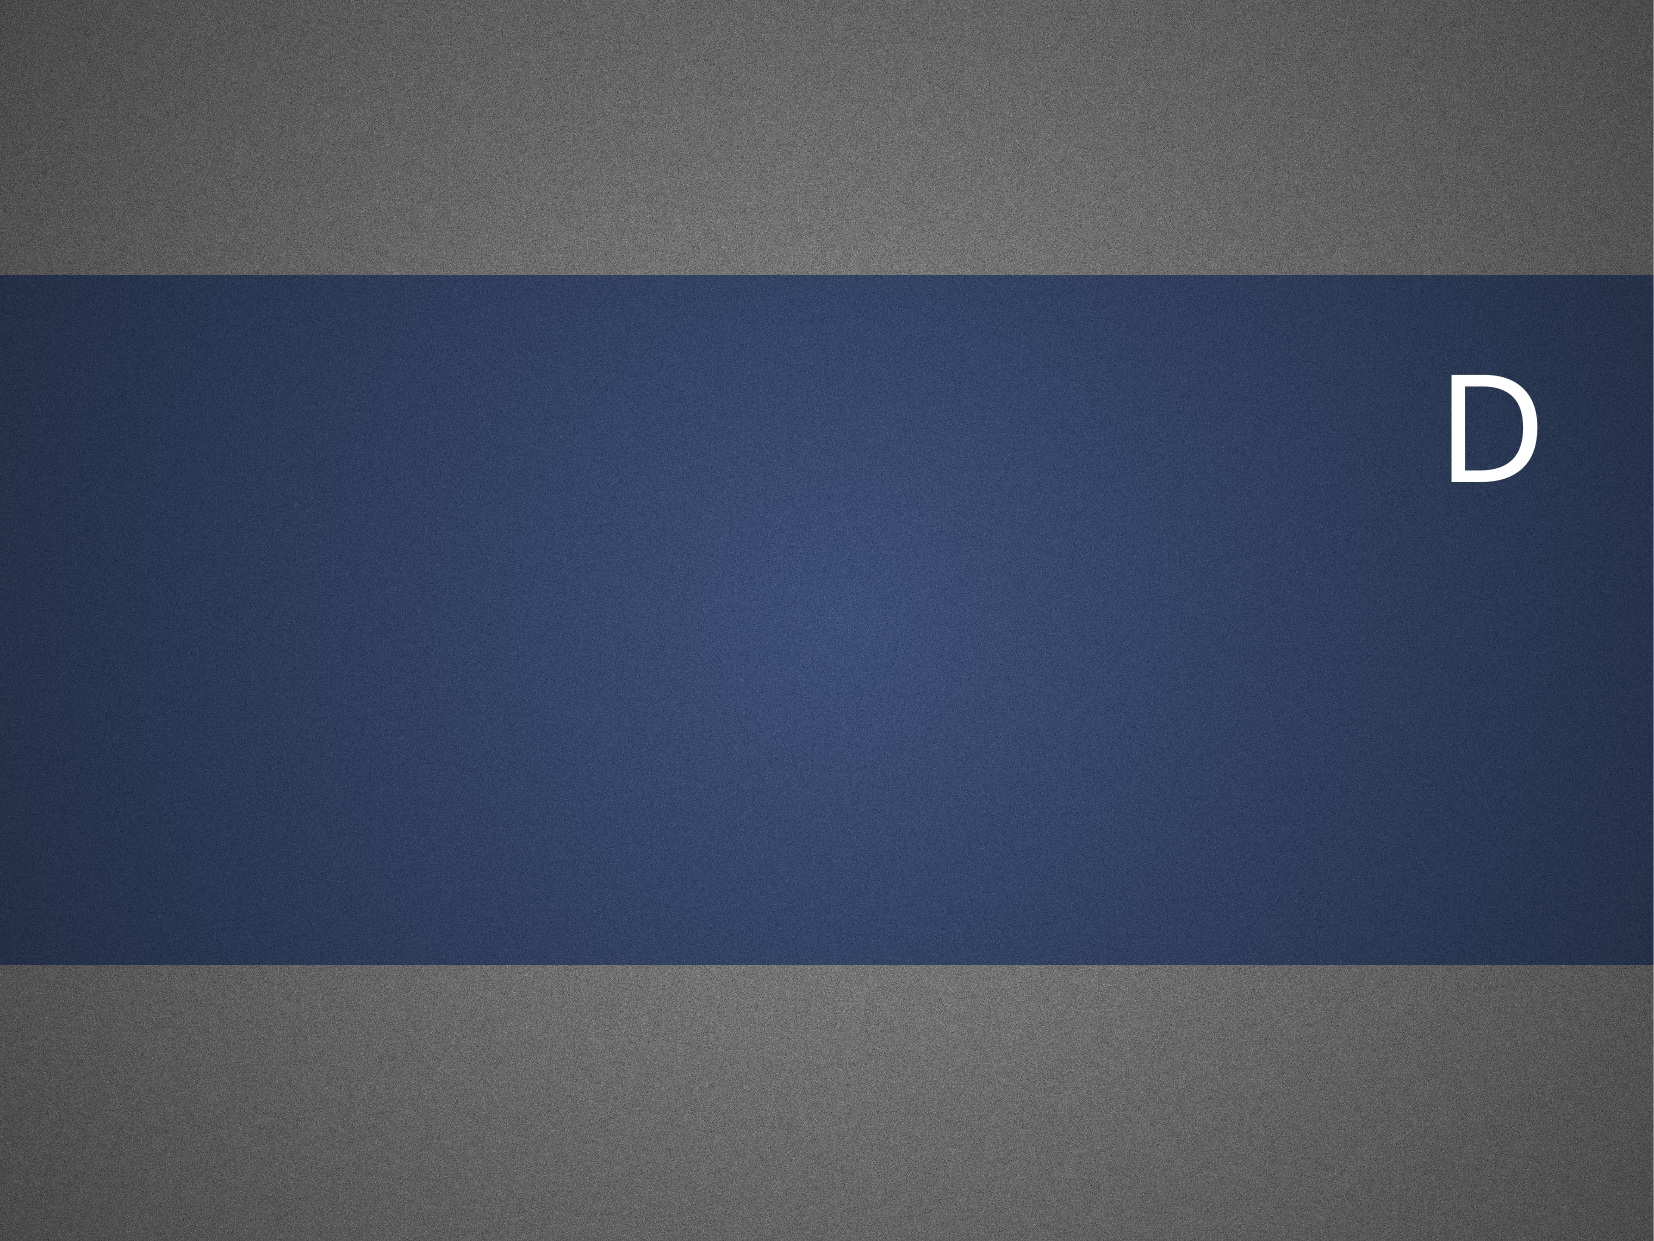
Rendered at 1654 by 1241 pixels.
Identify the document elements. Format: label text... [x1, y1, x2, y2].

text_box D [447, 315, 1562, 654]
picture [0, 0, 1654, 1241]
